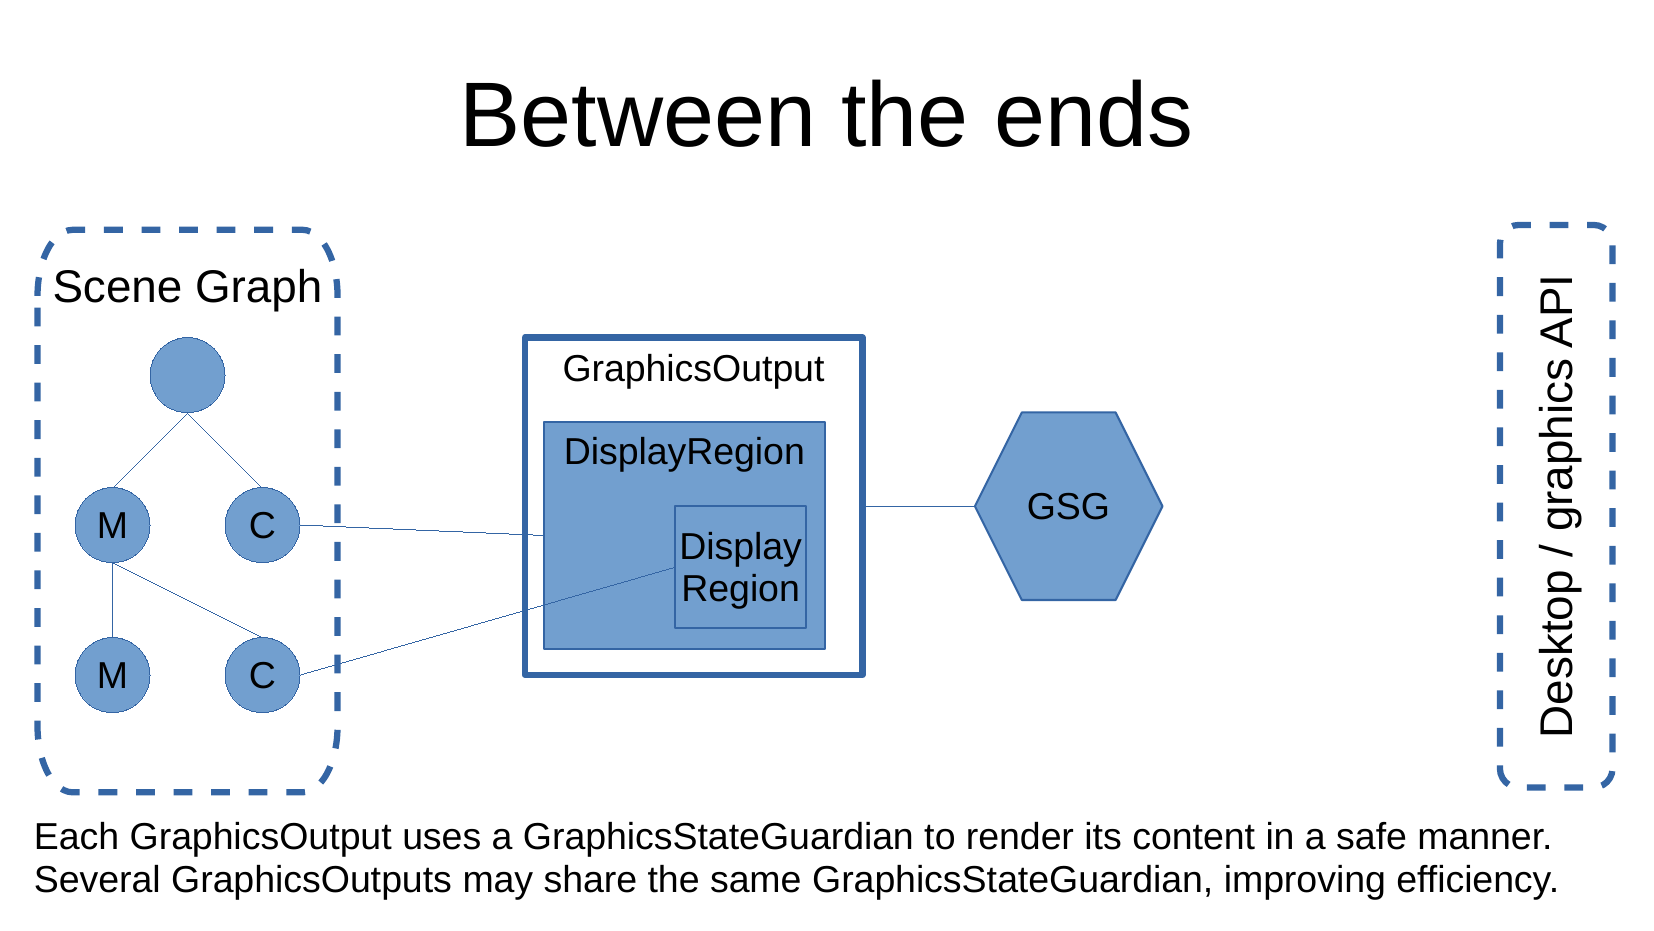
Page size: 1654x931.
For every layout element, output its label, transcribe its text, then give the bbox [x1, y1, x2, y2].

text_box [150, 337, 226, 413]
text_box GraphicsOutput [524, 337, 863, 675]
text_box GSG [975, 412, 1163, 601]
text_box Desktop / graphics API [1499, 224, 1613, 788]
text_box C [225, 637, 301, 713]
text_box Display Region [675, 506, 807, 629]
text_box Scene Graph [37, 229, 338, 787]
text_box DisplayRegion [543, 421, 826, 650]
text_box Each GraphicsOutput uses a GraphicsStateGuardian to render its content in a safe manner. Several GraphicsOutputs may share the same GraphicsStateGuardian, improving efficiency. [33, 787, 1618, 901]
text_box M [75, 487, 151, 563]
title Between the ends [82, 37, 1571, 193]
text_box C [225, 487, 301, 563]
text_box M [75, 637, 151, 713]
